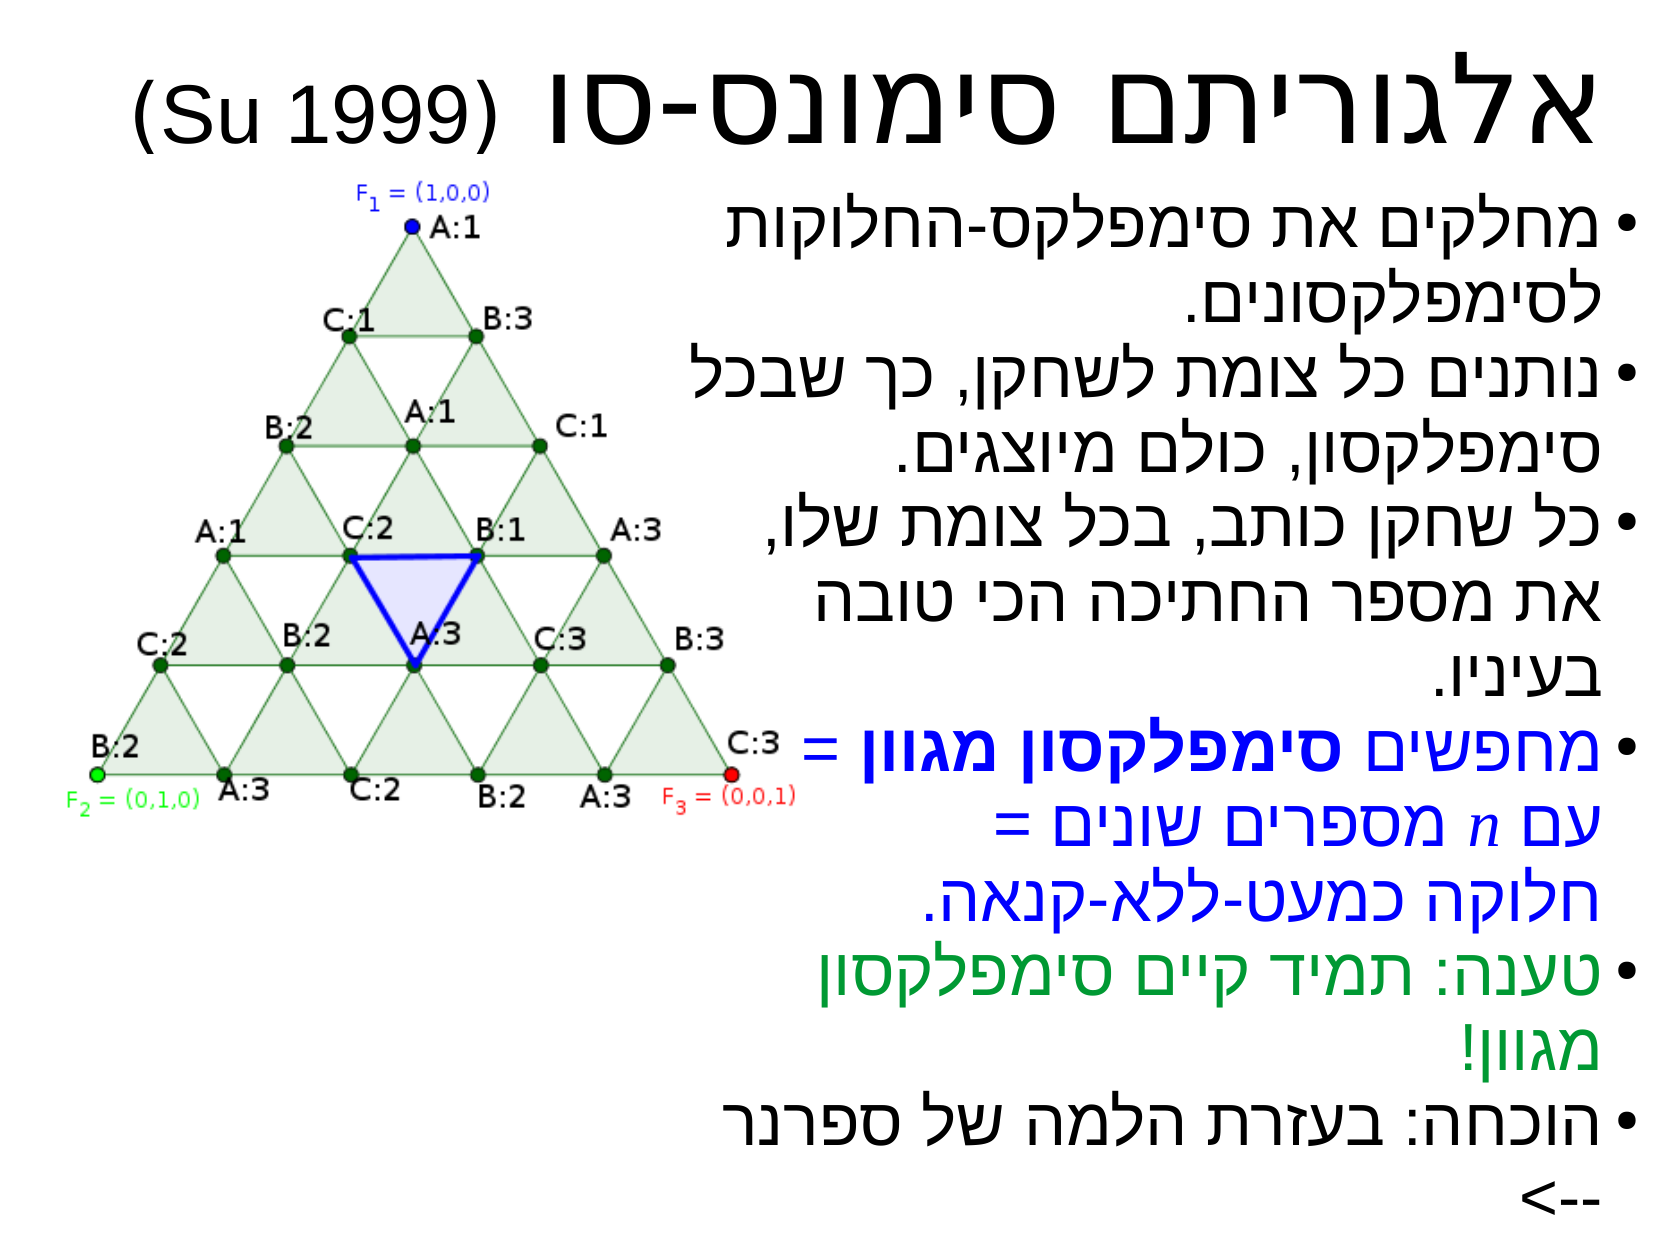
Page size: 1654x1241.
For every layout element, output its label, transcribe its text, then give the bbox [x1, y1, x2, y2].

title אלגוריתם סימונס-סו (Su 1999) [30, 7, 1654, 181]
text_box מחלקים את סימפלקס-החלוקות לסימפלקסונים. נותנים כל צומת לשחקן, כך שבכל סימפלקסון, כולם מיוצגים. כל שחקן כותב, בכל צומת שלו, את מספר החתיכה הכי טובה בעיניו. מחפשים סימפלקסון מגוון = עם n מספרים שונים = חלוקה כמעט-ללא-קנאה. טענה: תמיד קיים סימפלקסון מגוון! הוכחה: בעזרת הלמה של ספרנר --> [660, 180, 1654, 1241]
picture [42, 167, 811, 855]
